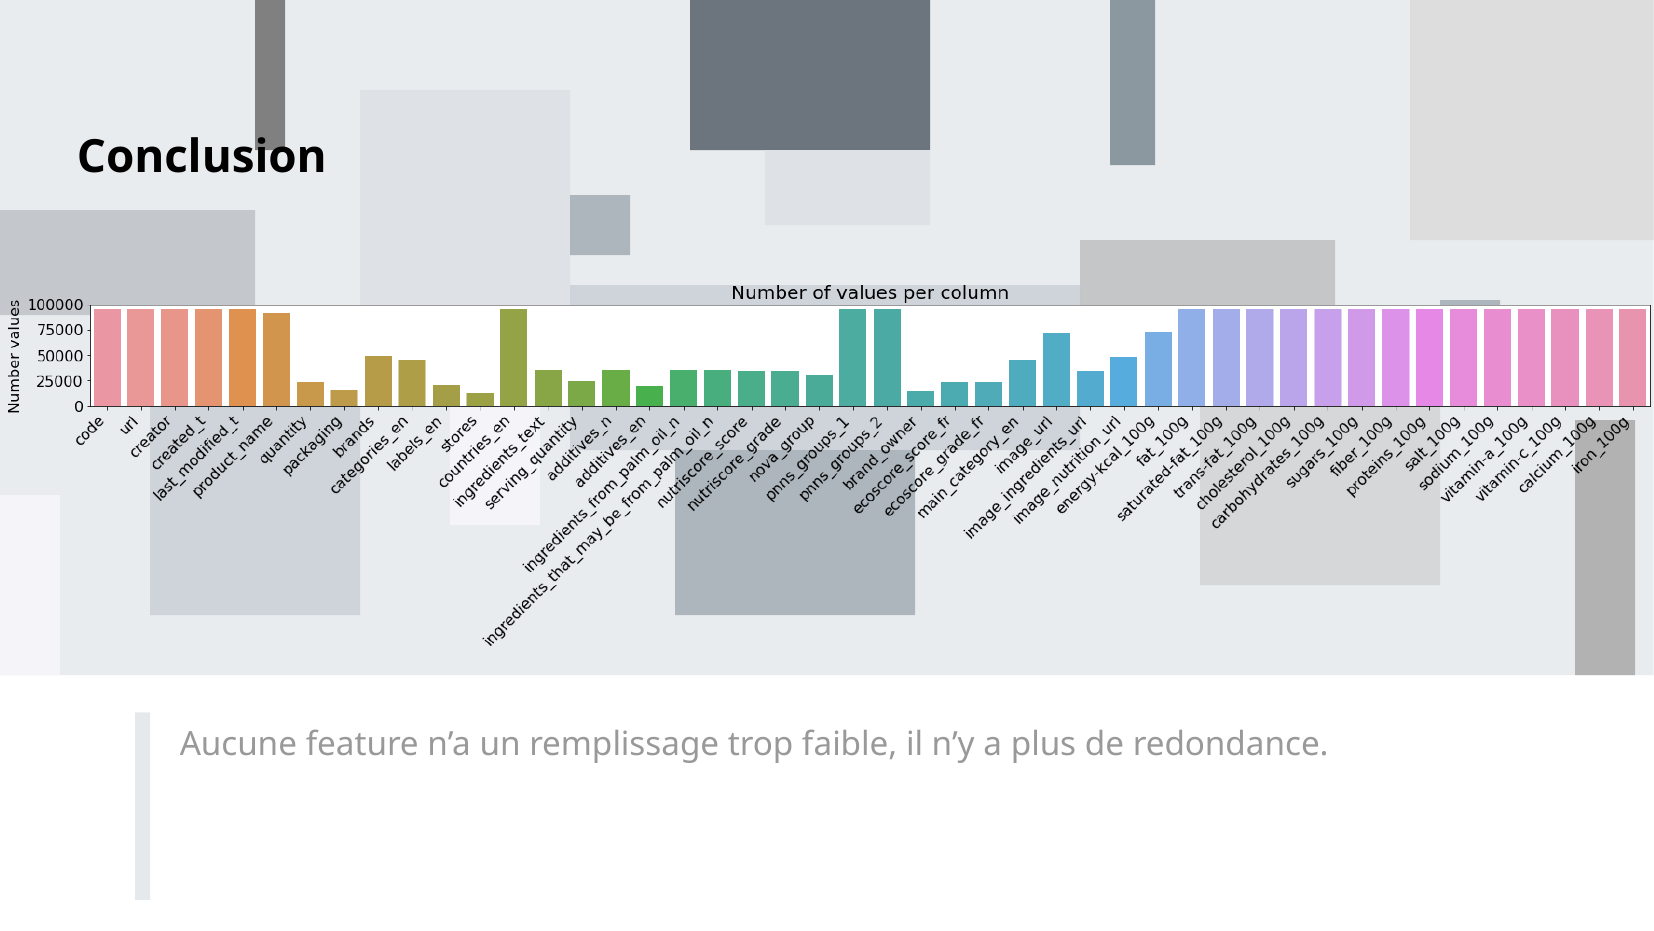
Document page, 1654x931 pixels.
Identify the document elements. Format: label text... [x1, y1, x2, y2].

title Conclusion [76, 76, 1565, 233]
picture [2, 278, 1654, 655]
text_box [135, 712, 151, 900]
text_box Aucune feature n’a un remplissage trop faible, il n’y a plus de redondance. [165, 712, 1538, 901]
